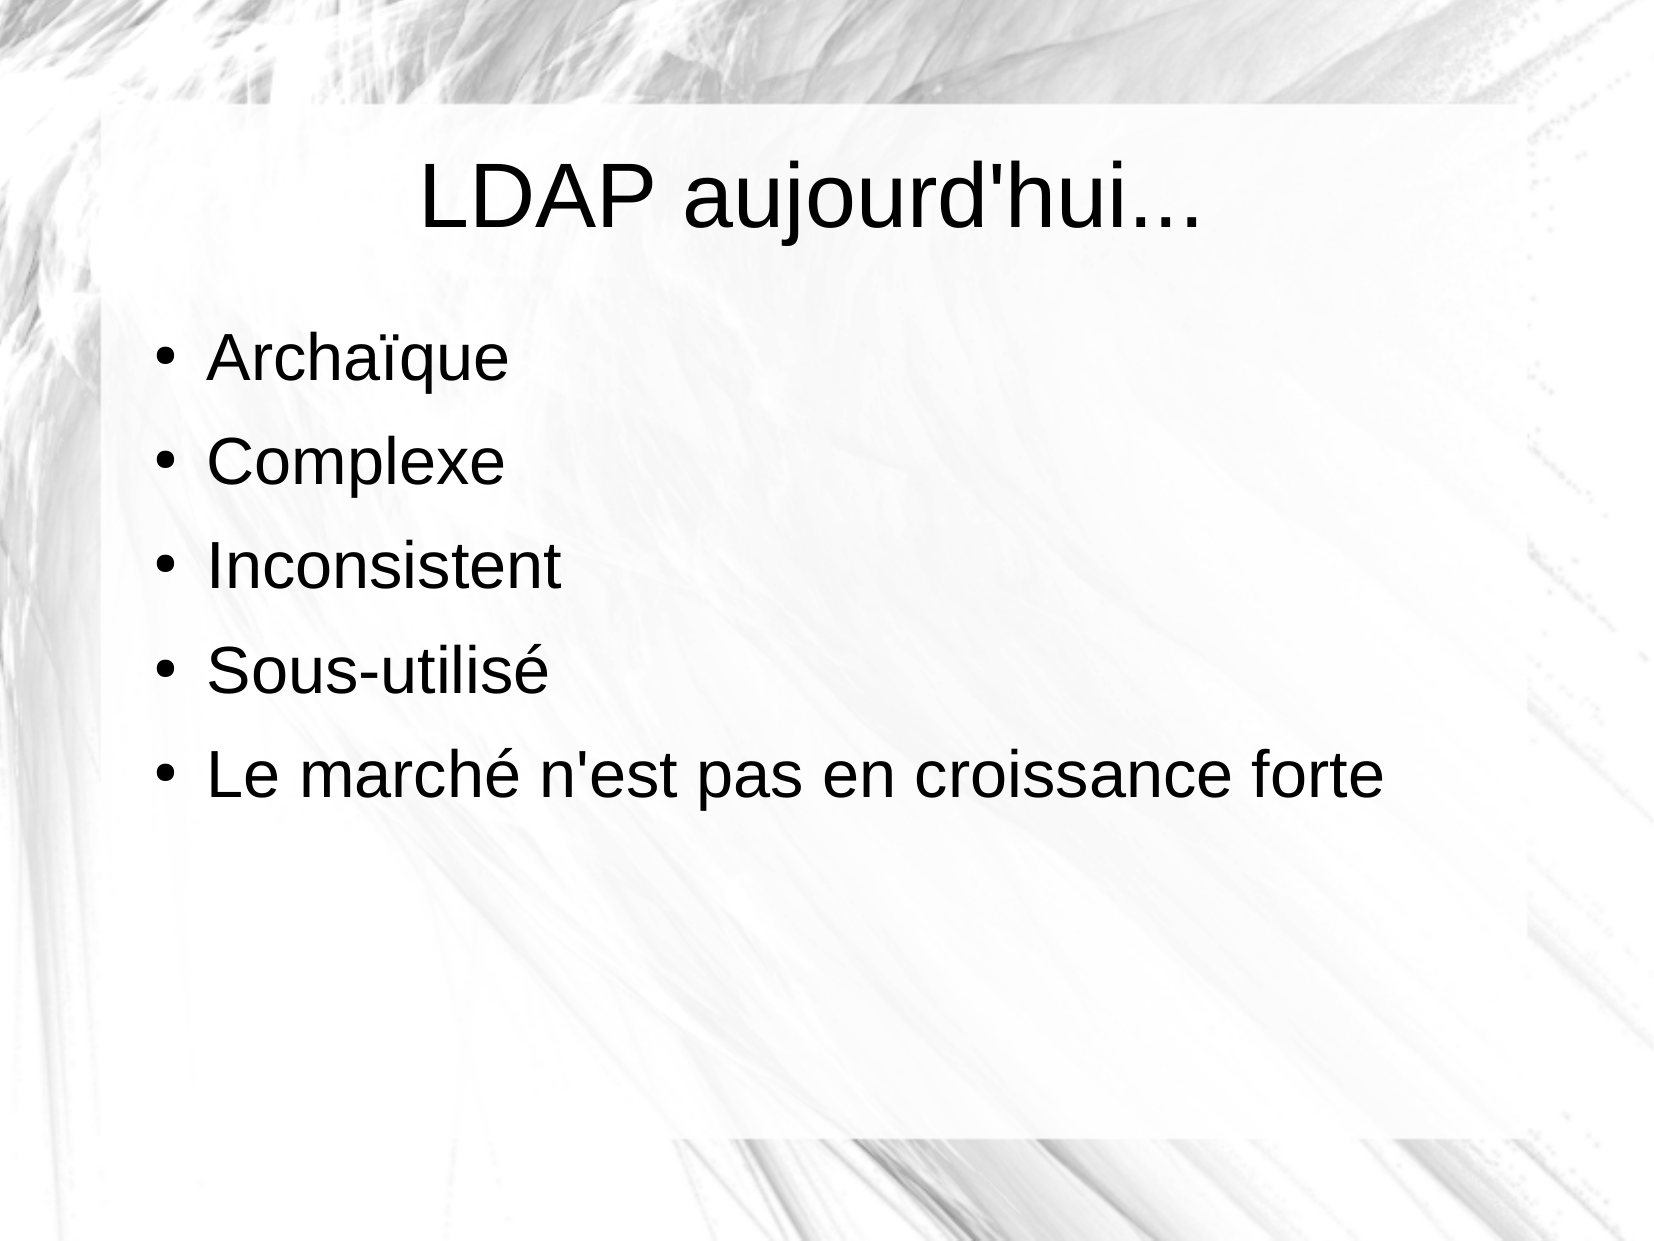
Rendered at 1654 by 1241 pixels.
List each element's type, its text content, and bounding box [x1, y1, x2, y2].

picture [0, 0, 1654, 1241]
list Archaïque Complexe Inconsistent Sous-utilisé Le marché n'est pas en croissance forte [118, 319, 1571, 931]
title LDAP aujourd'hui... [118, 119, 1506, 273]
